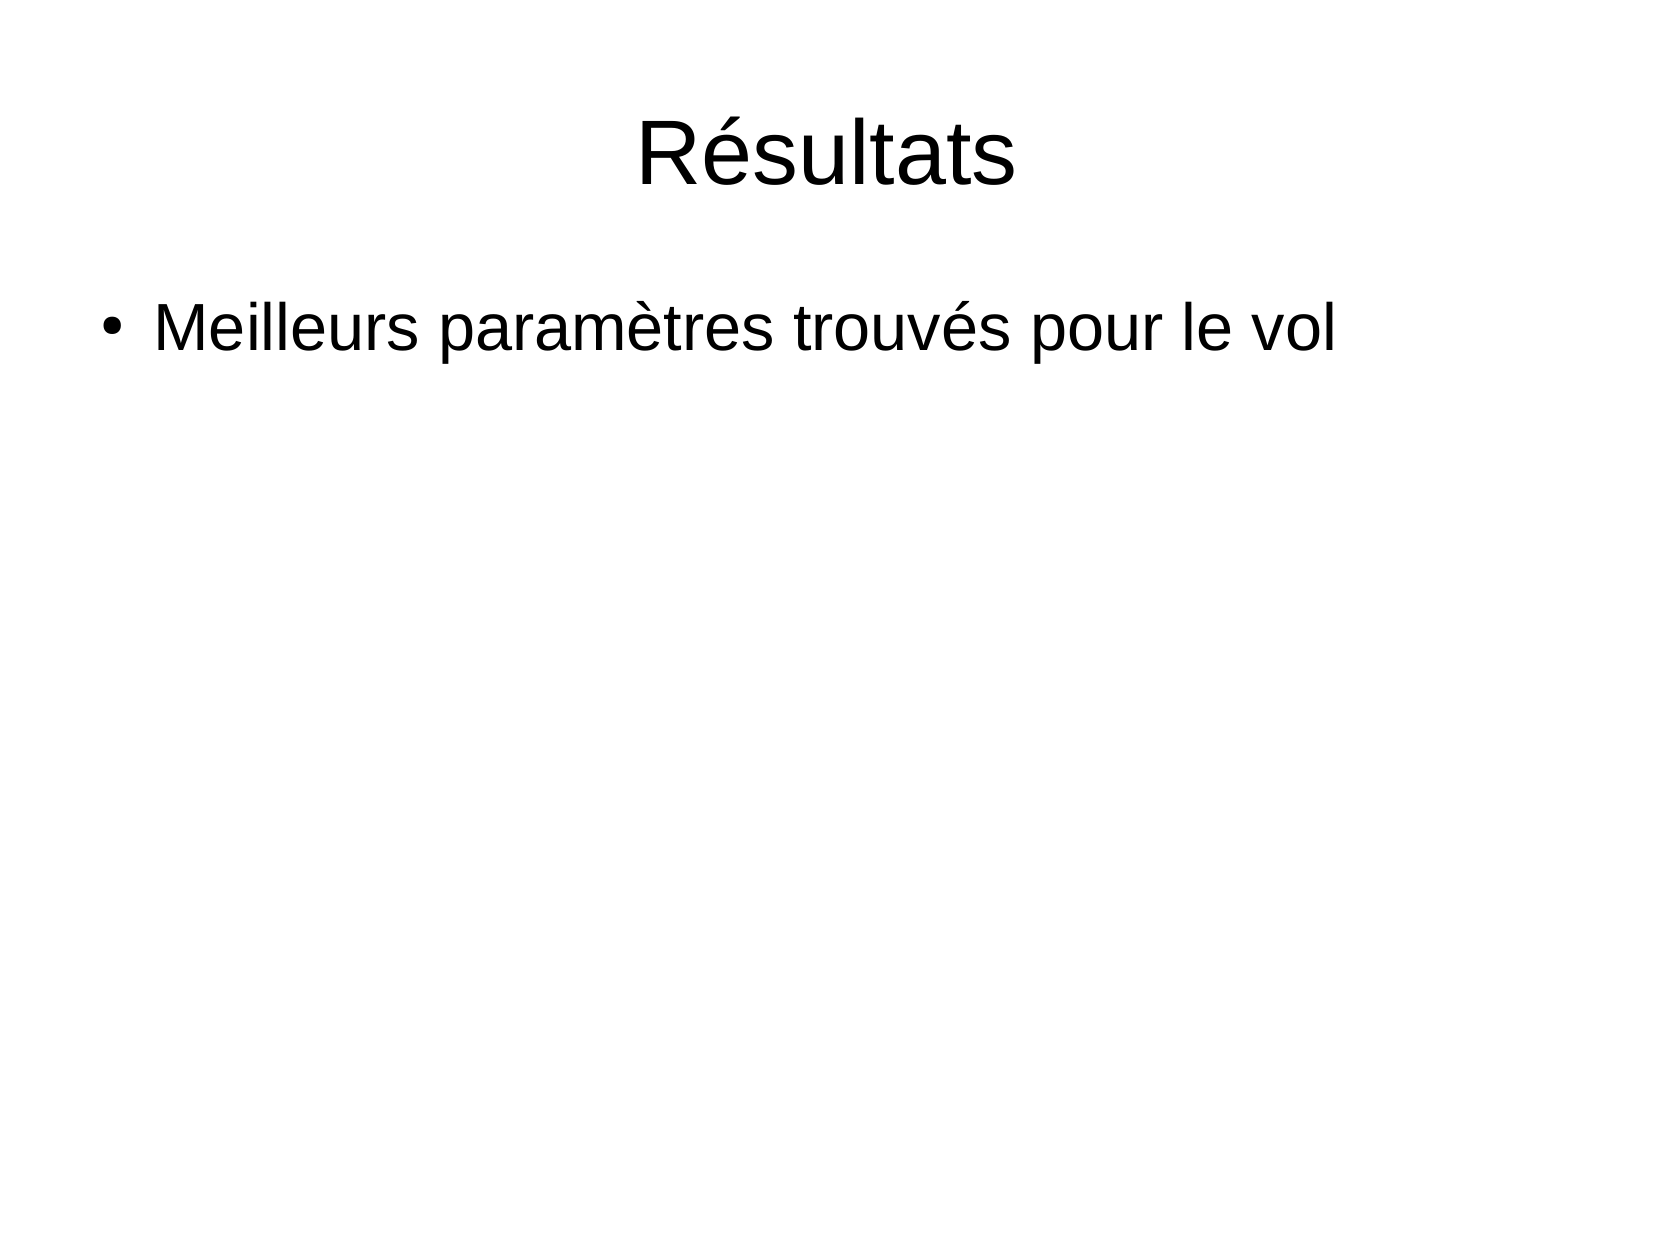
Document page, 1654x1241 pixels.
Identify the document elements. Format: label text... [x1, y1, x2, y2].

list Meilleurs paramètres trouvés pour le vol [82, 290, 1571, 1010]
title Résultats [82, 49, 1571, 257]
